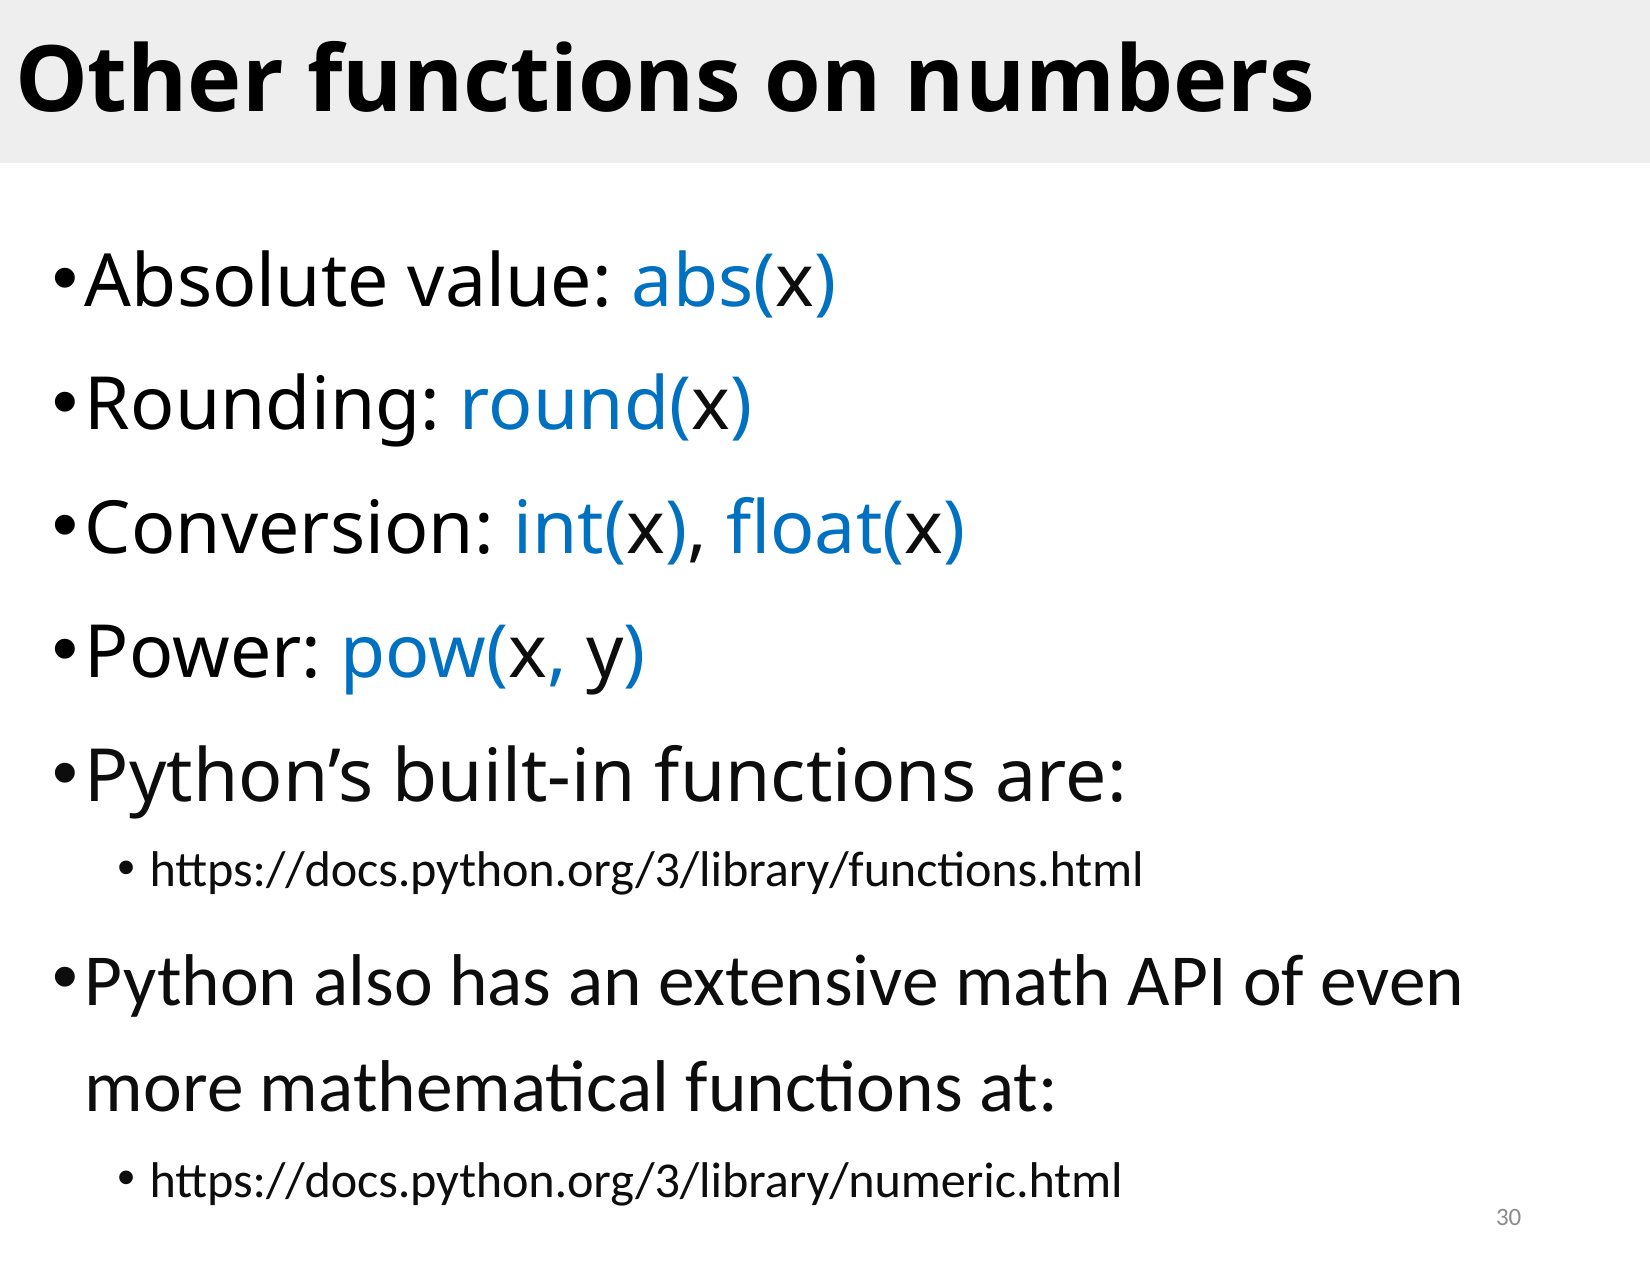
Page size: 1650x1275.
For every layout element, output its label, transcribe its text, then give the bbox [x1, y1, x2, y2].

list Absolute value: abs(x) Rounding: round(x) Conversion: int(x), float(x) Power: pow(x, y) Python’s built-in functions are: https://docs.python.org/3/library/functions.html Python also has an extensive math API of even more mathematical functions at: https://docs.python.org/3/library/numeric.html [37, 207, 1595, 1221]
title Other functions on numbers [0, 0, 1650, 163]
